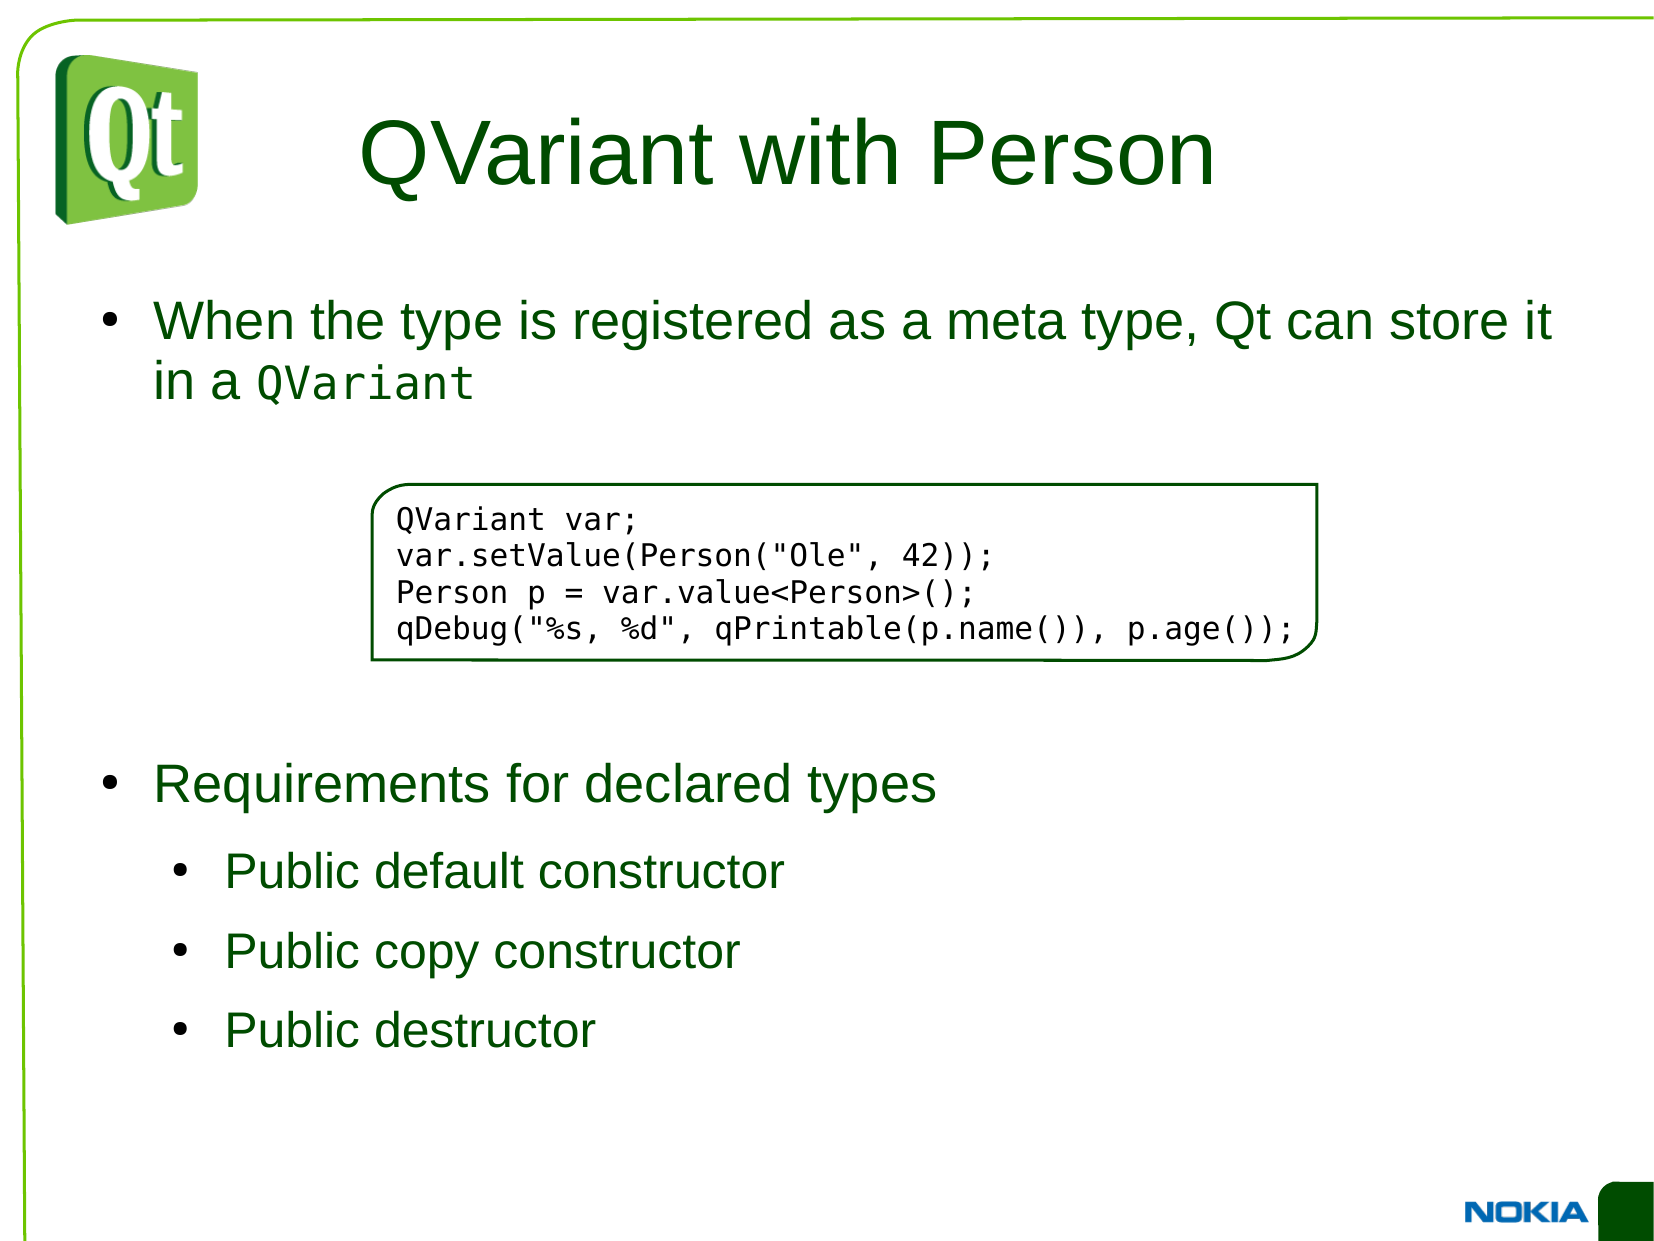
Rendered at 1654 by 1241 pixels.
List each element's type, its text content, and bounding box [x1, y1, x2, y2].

picture [55, 55, 198, 225]
title QVariant with Person [251, 49, 1327, 257]
text_box QVariant var; var.setValue(Person("Ole", 42)); Person p = var.value<Person>(); qDebug("%s, %d", qPrintable(p.name()), p.age()); [381, 494, 1311, 655]
picture [1465, 1201, 1589, 1223]
list When the type is registered as a meta type, Qt can store it in a QVariant Requirements for declared types Public default constructor Public copy constructor Public destructor [82, 290, 1571, 1094]
